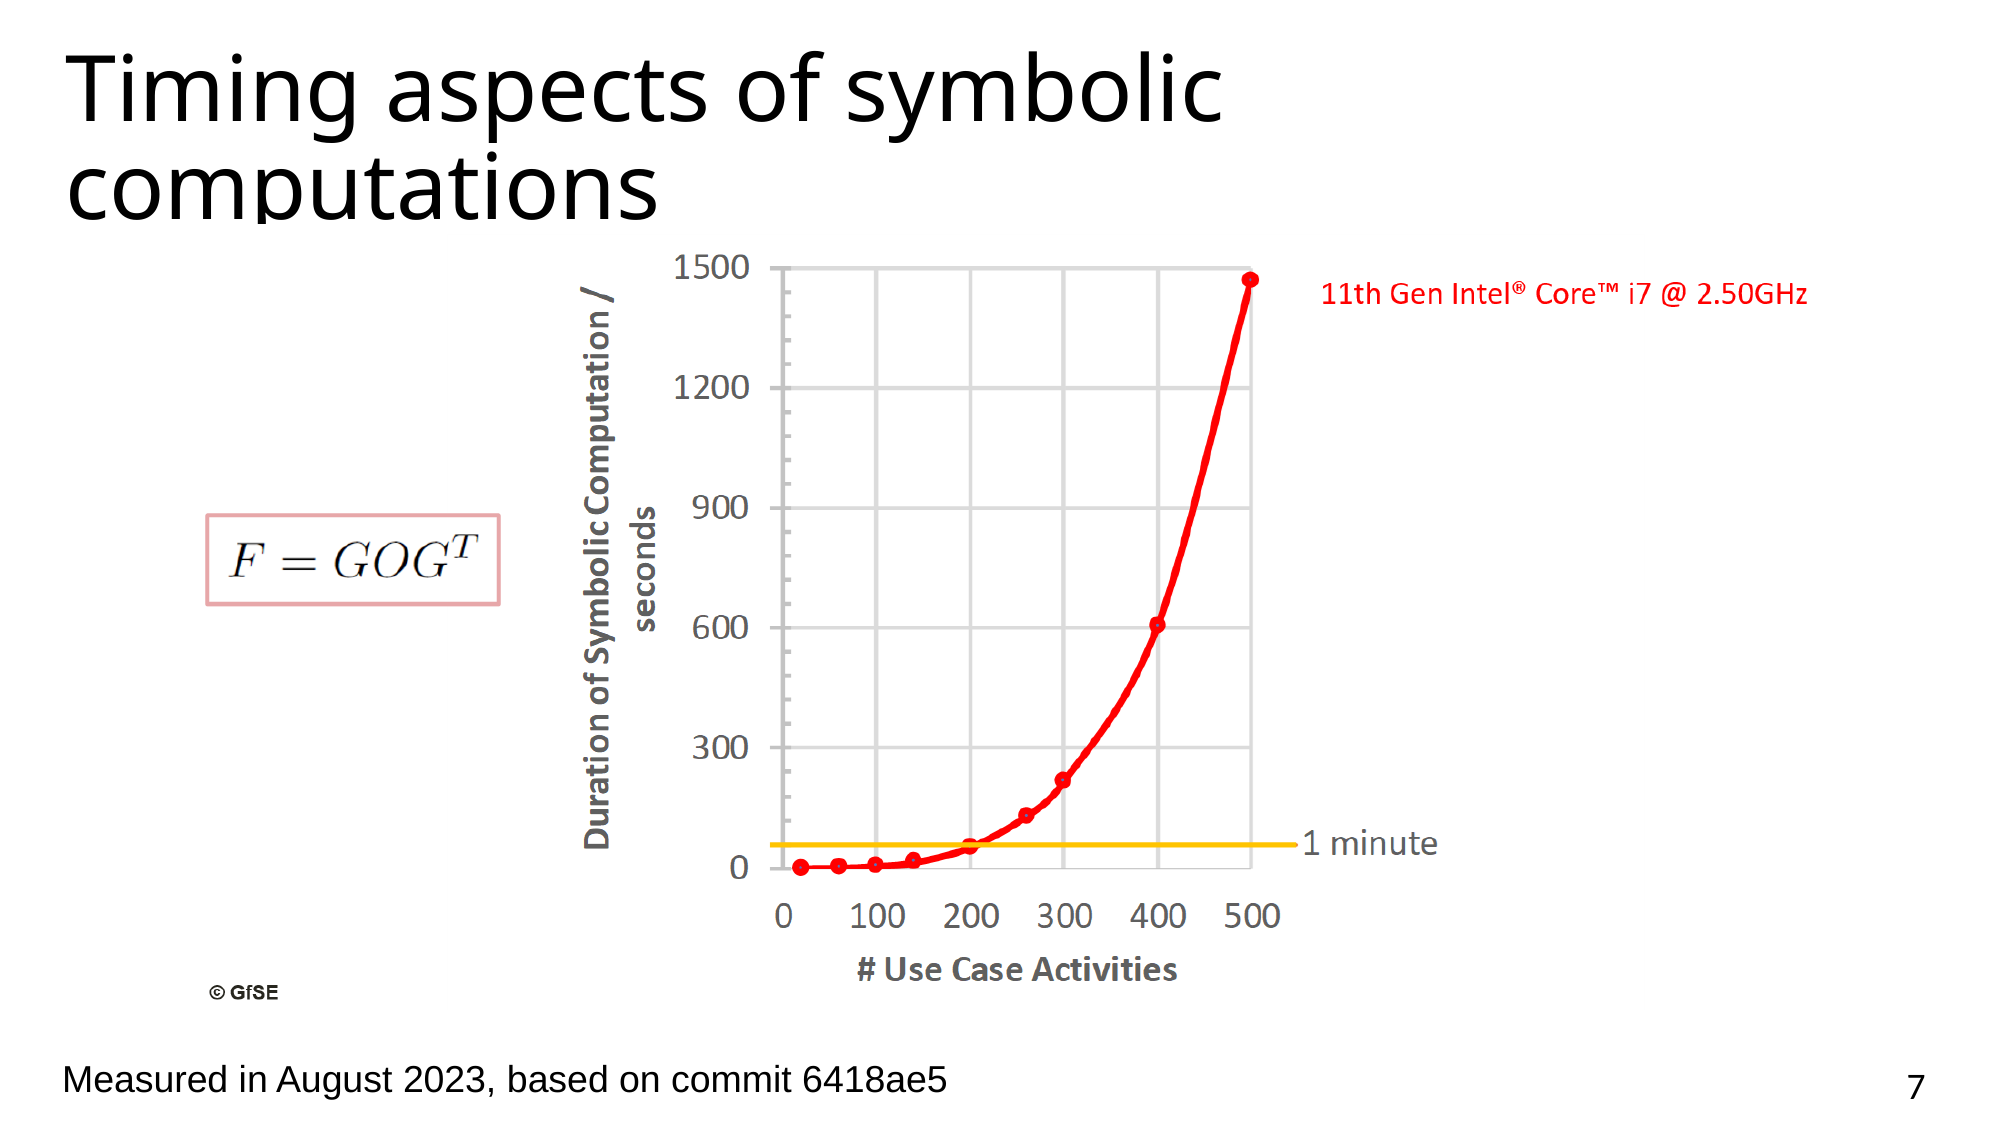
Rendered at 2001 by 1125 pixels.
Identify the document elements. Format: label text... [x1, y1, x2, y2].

slide_number <number> [1892, 1054, 1922, 1080]
picture [177, 224, 1823, 1010]
text_box Measured in August 2023, based on commit 6418ae5 [47, 1051, 963, 1109]
title Timing aspects of symbolic computations [50, 34, 1779, 217]
